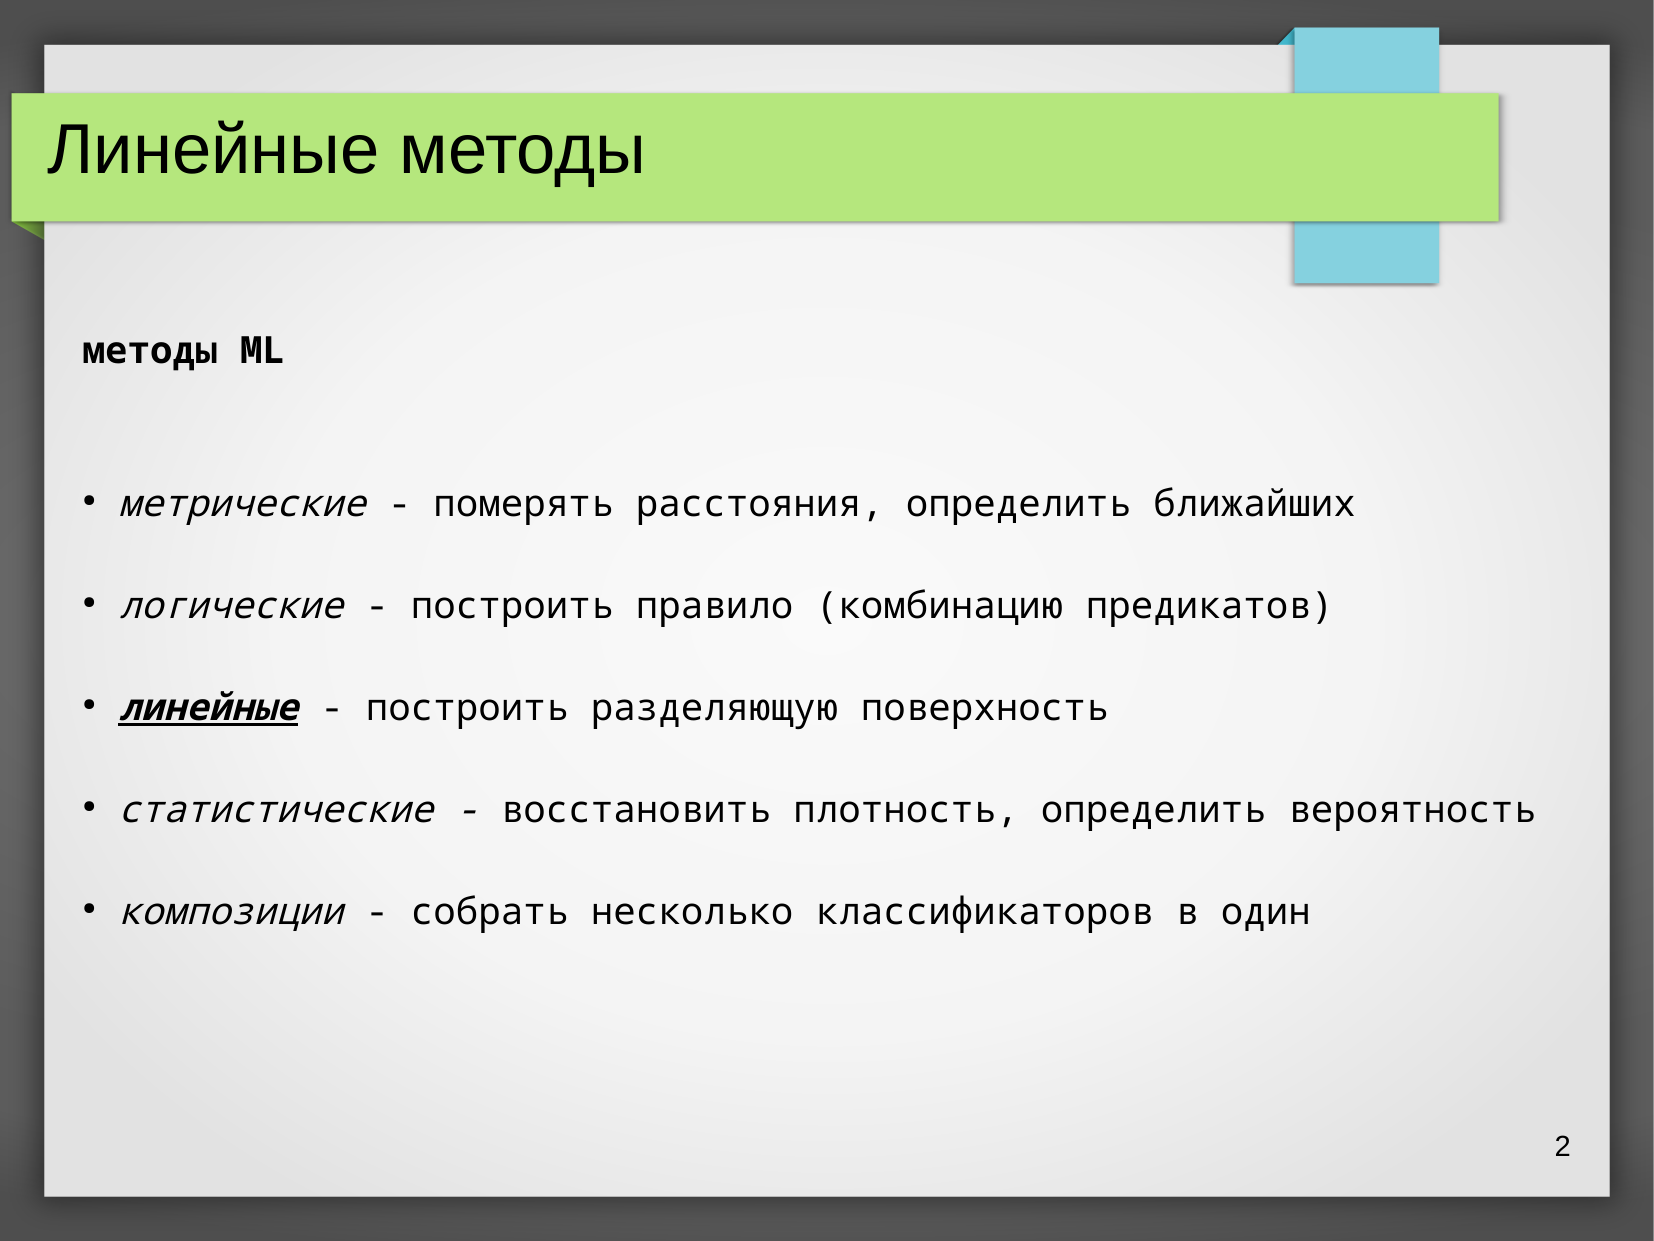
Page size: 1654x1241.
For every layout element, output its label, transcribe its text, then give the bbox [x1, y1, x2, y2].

subtitle методы ML метричес​кие - померять расстояния, определить ближайших логические - построить правило (комбинацию предикатов) линейные - построить разделяющую поверхность статистические - восстановить плотность, определить вероятность композиции - собрать несколько классификаторов в один [82, 330, 1548, 929]
picture [0, 0, 1654, 1241]
title Линейные методы [47, 109, 1501, 189]
